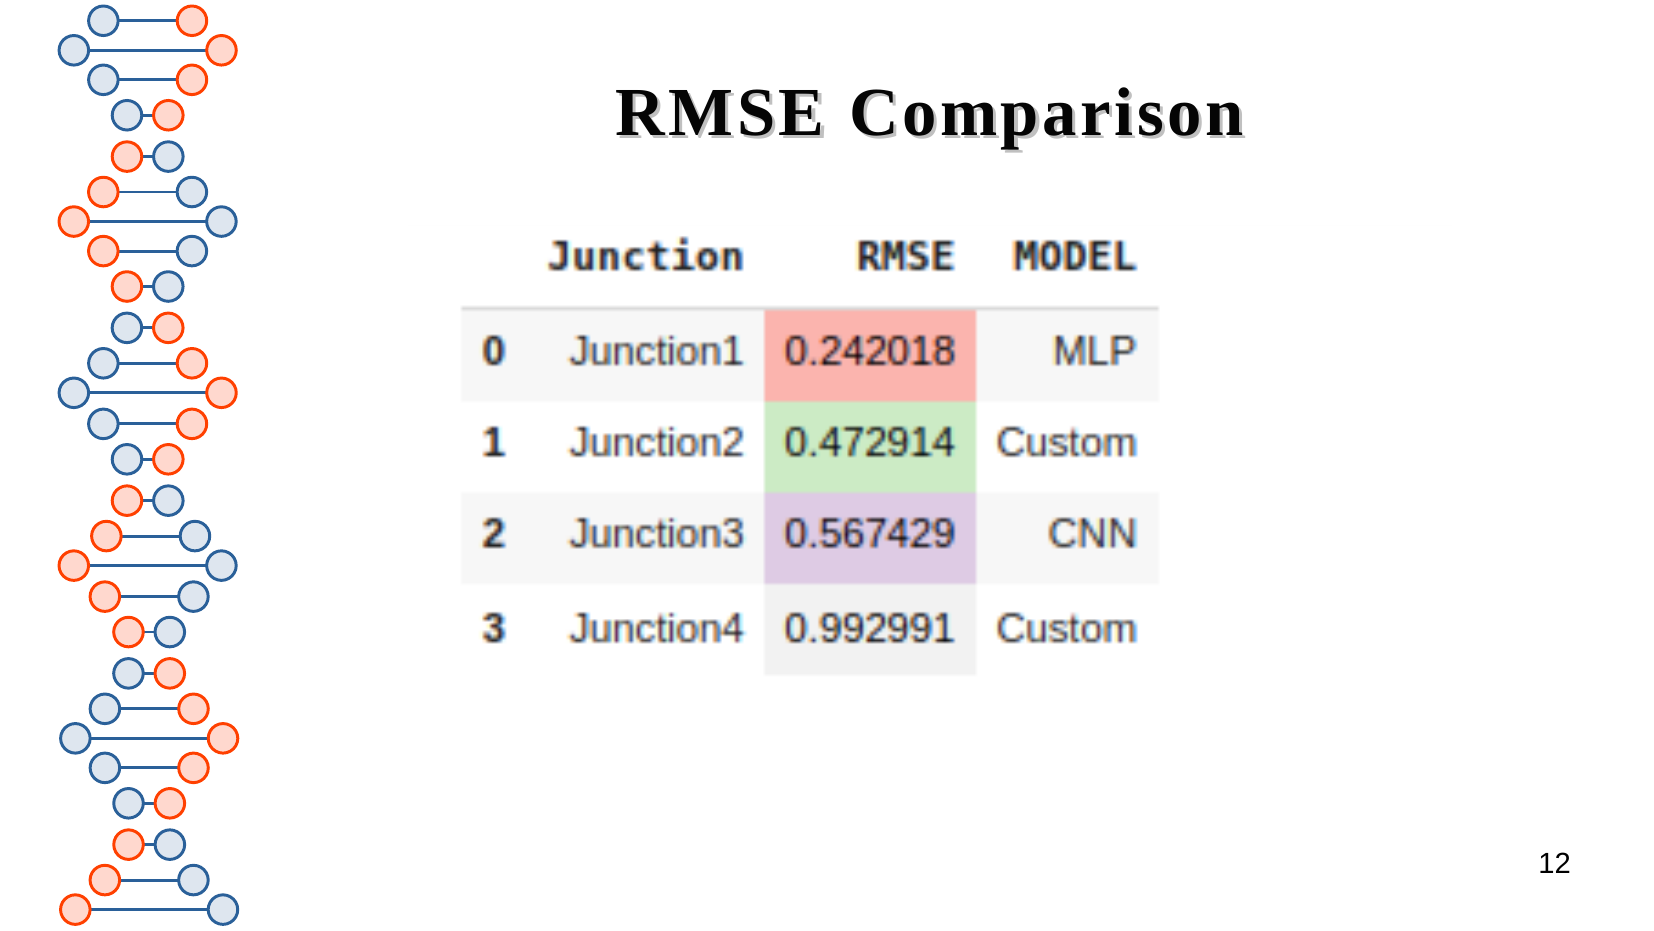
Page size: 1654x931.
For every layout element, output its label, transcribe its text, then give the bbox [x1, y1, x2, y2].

picture [408, 224, 1452, 764]
title RMSE Comparison [265, 35, 1595, 189]
